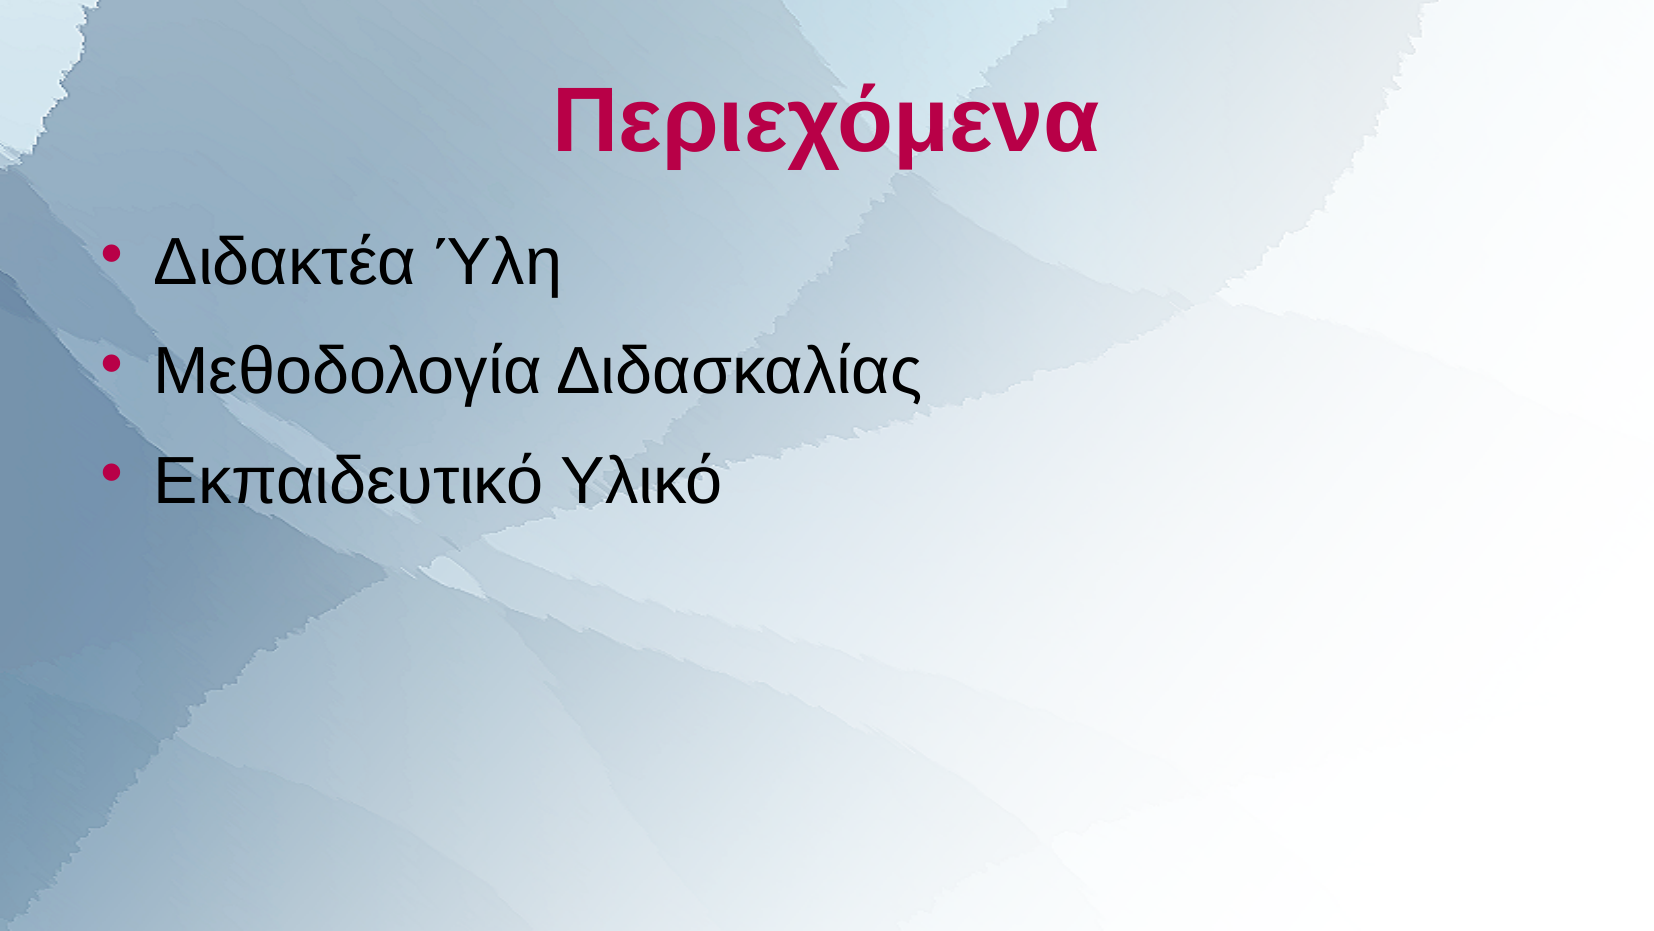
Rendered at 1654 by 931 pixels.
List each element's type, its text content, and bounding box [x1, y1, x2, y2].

title Περιεχόμενα [82, 37, 1571, 193]
list Διδακτέα Ύλη Μεθοδολογία Διδασκαλίας Εκπαιδευτικό Υλικό [82, 217, 1571, 758]
picture [0, 0, 1654, 931]
